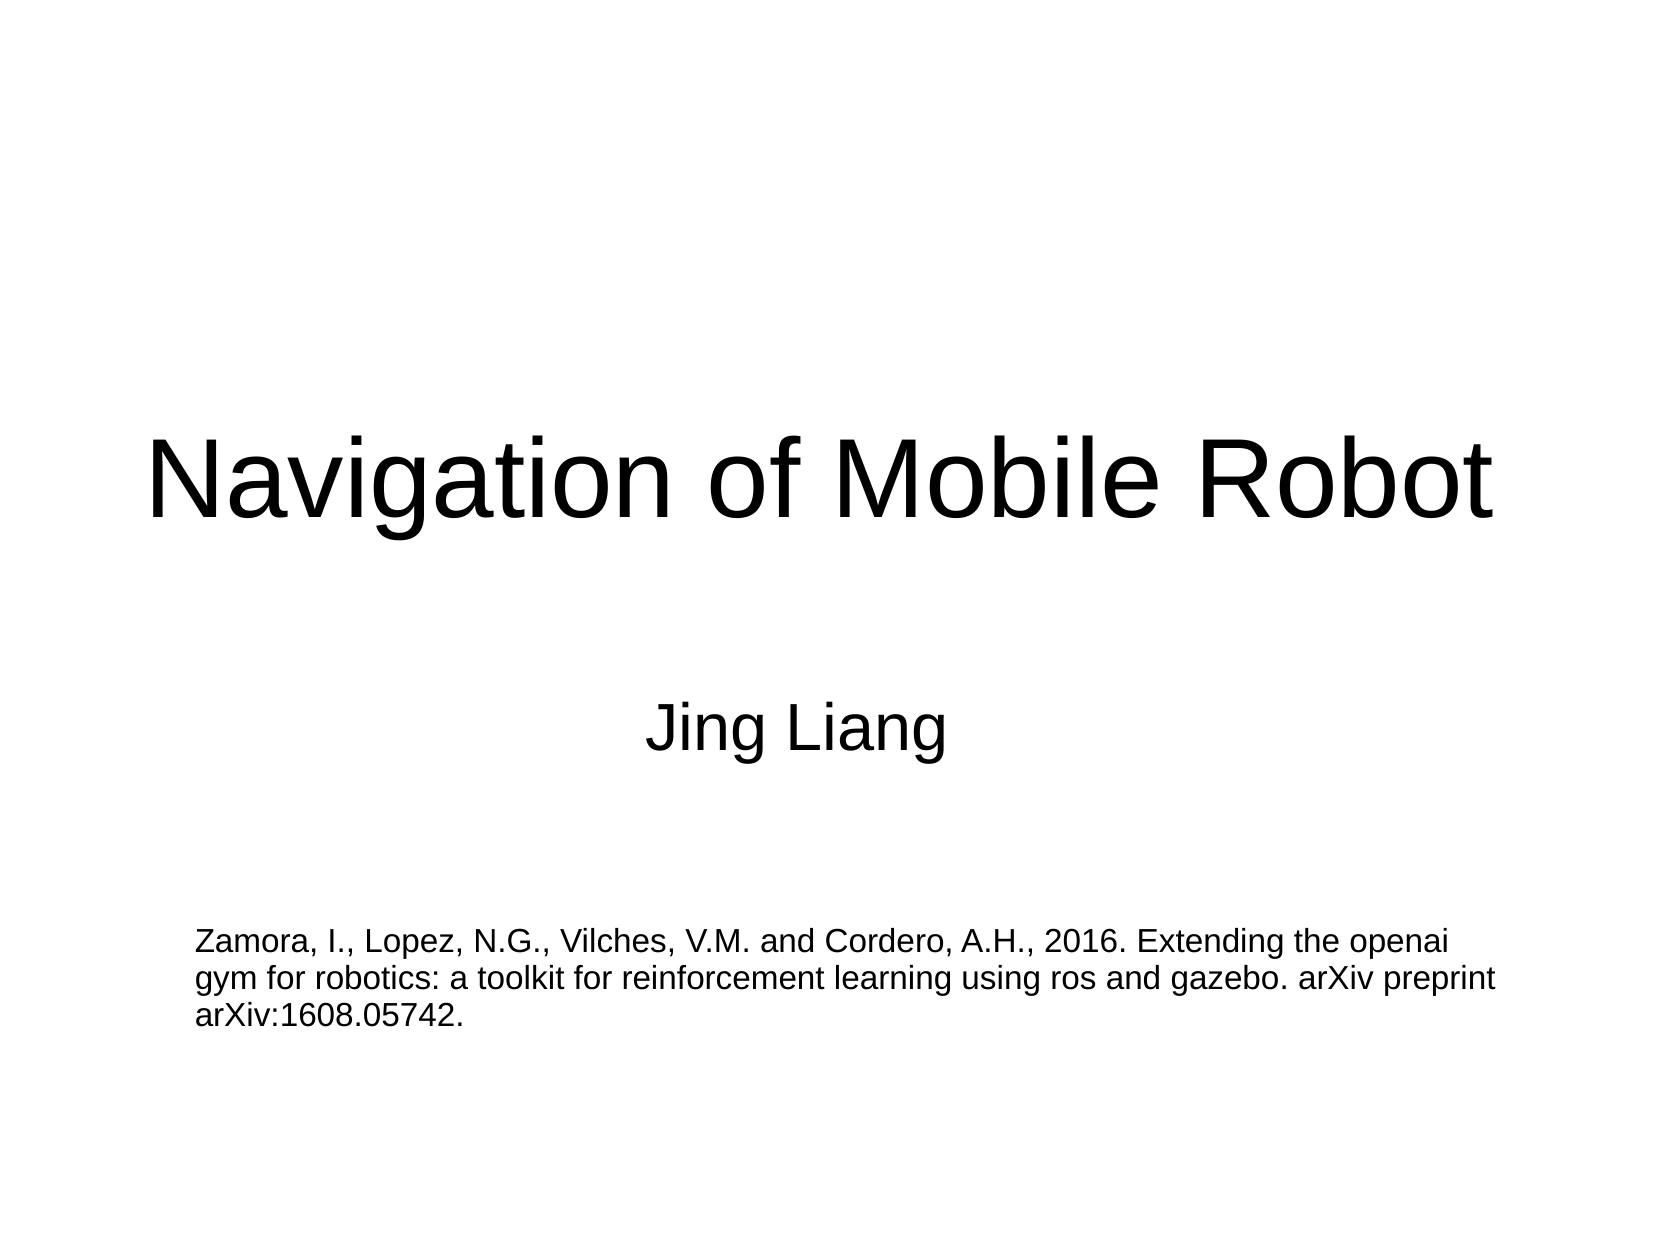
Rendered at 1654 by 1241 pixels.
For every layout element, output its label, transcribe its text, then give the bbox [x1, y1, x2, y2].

title Navigation of Mobile Robot [75, 375, 1564, 583]
text_box Zamora, I., Lopez, N.G., Vilches, V.M. and Cordero, A.H., 2016. Extending the openai gym for robotics: a toolkit for reinforcement learning using ros and gazebo. arXiv preprint arXiv:1608.05742. [180, 915, 1516, 1041]
list Jing Liang [645, 690, 961, 790]
